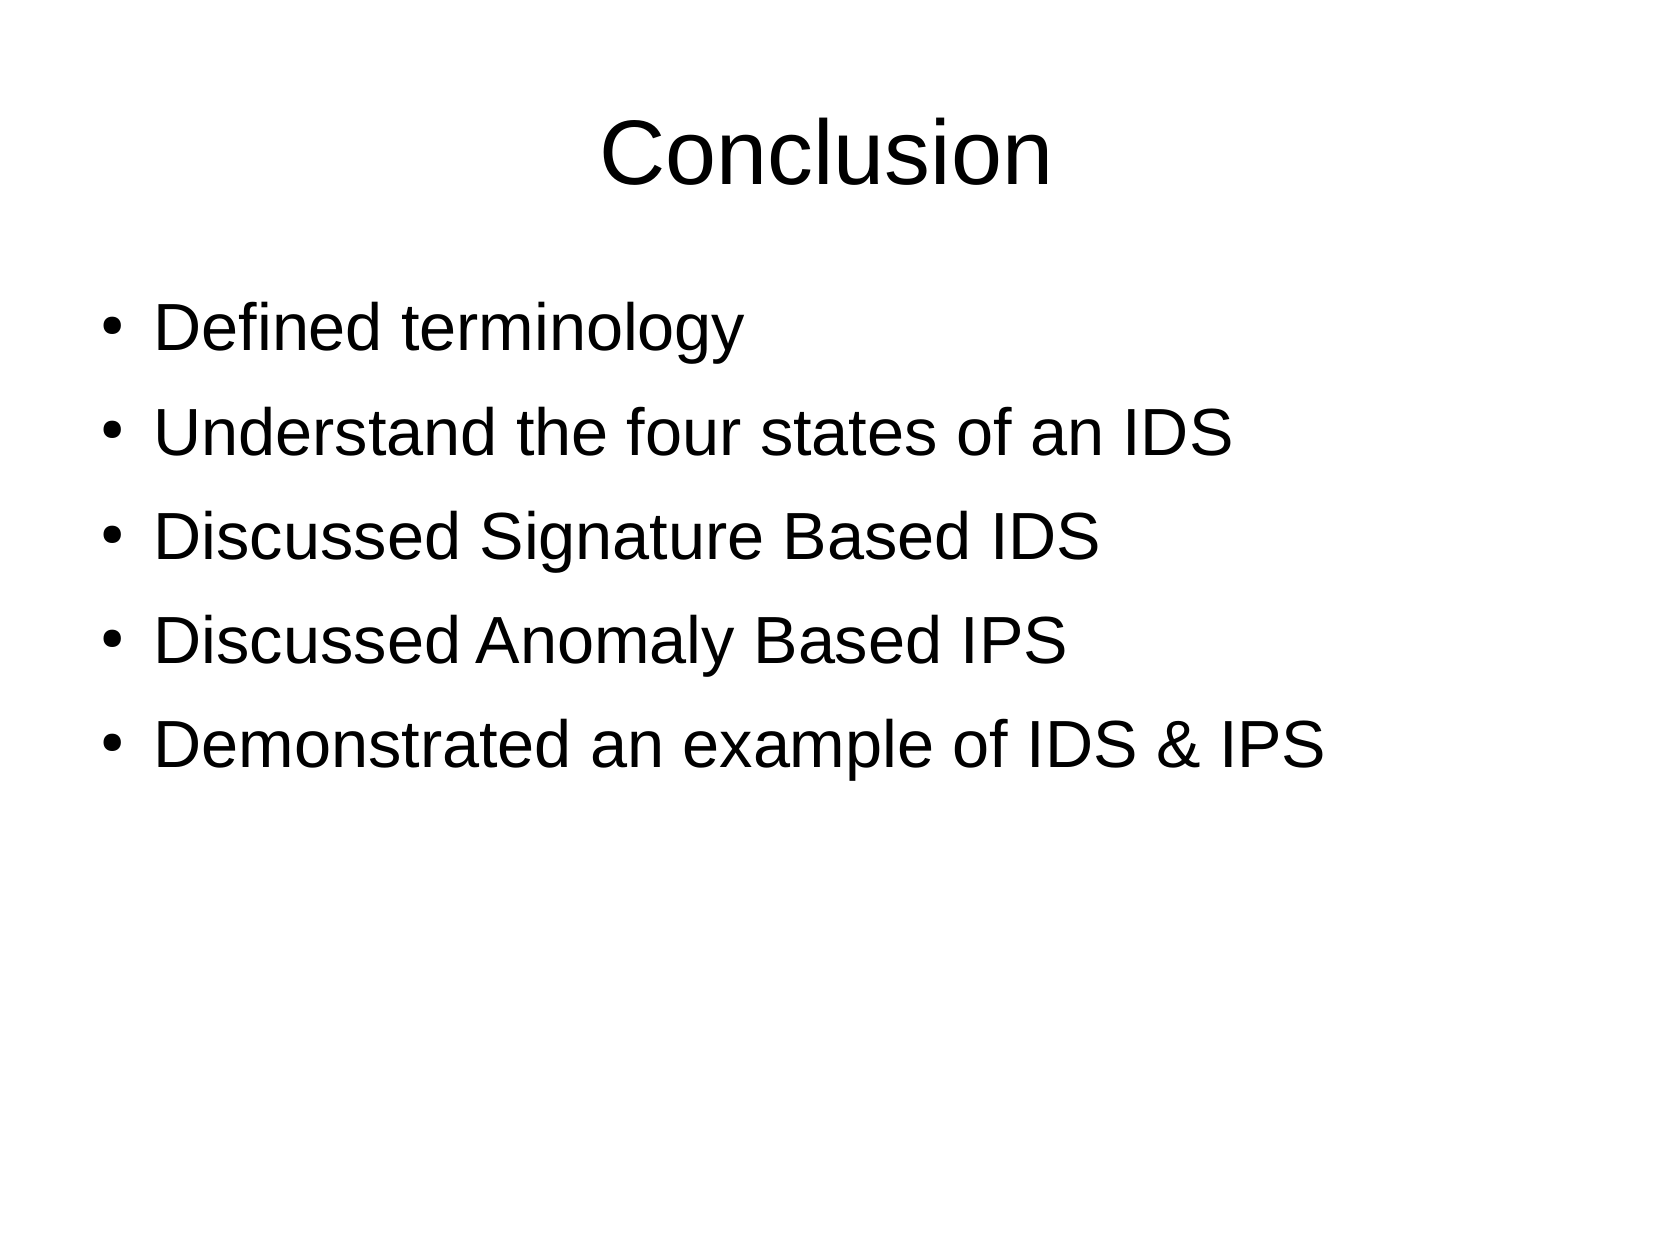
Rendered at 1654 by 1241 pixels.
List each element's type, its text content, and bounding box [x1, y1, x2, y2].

list Defined terminology Understand the four states of an IDS Discussed Signature Based IDS Discussed Anomaly Based IPS Demonstrated an example of IDS & IPS [82, 290, 1571, 1010]
title Conclusion [82, 49, 1571, 257]
